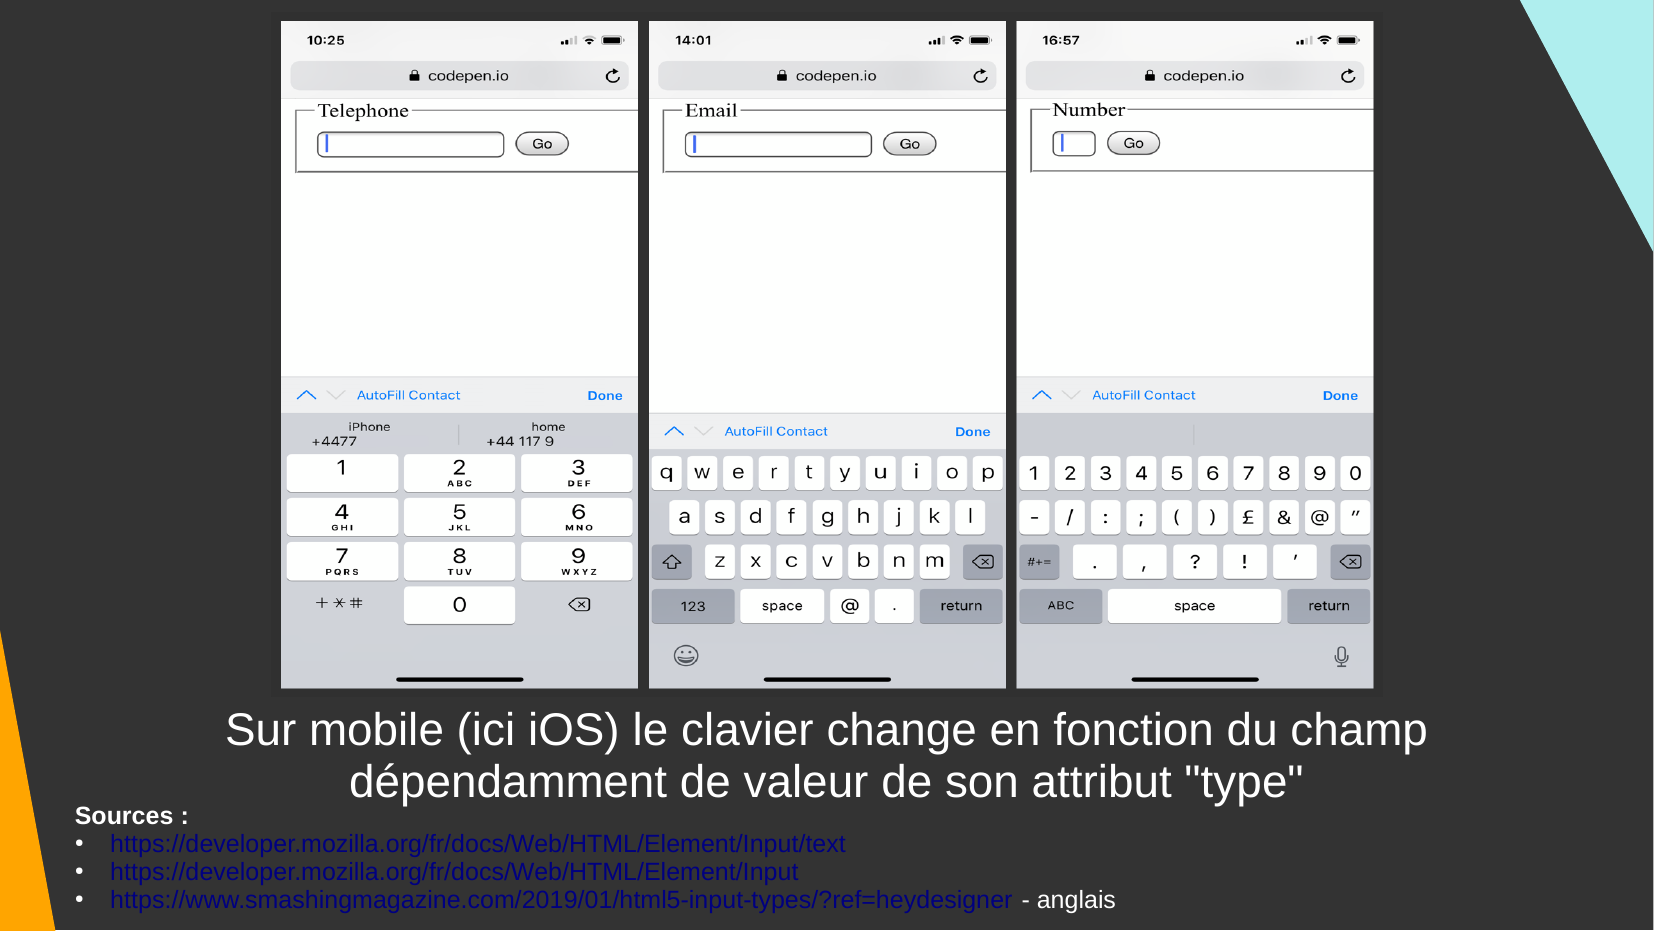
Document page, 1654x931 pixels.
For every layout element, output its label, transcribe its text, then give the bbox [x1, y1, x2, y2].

title Sur mobile (ici iOS) le clavier change en fonction du champ dépendamment de valeur de son attribut "type" [126, 704, 1527, 807]
text_box Sources : https://developer.mozilla.org/fr/docs/Web/HTML/Element/Input/text https://developer.mozilla.org/fr/docs/Web/HTML/Element/Input https://www.smashingmagazine.com/2019/01/html5-input-types/?ref=heydesigner - anglais [60, 794, 1546, 931]
text_box [1519, 0, 1654, 254]
picture [271, 12, 1383, 697]
text_box [0, 630, 56, 931]
